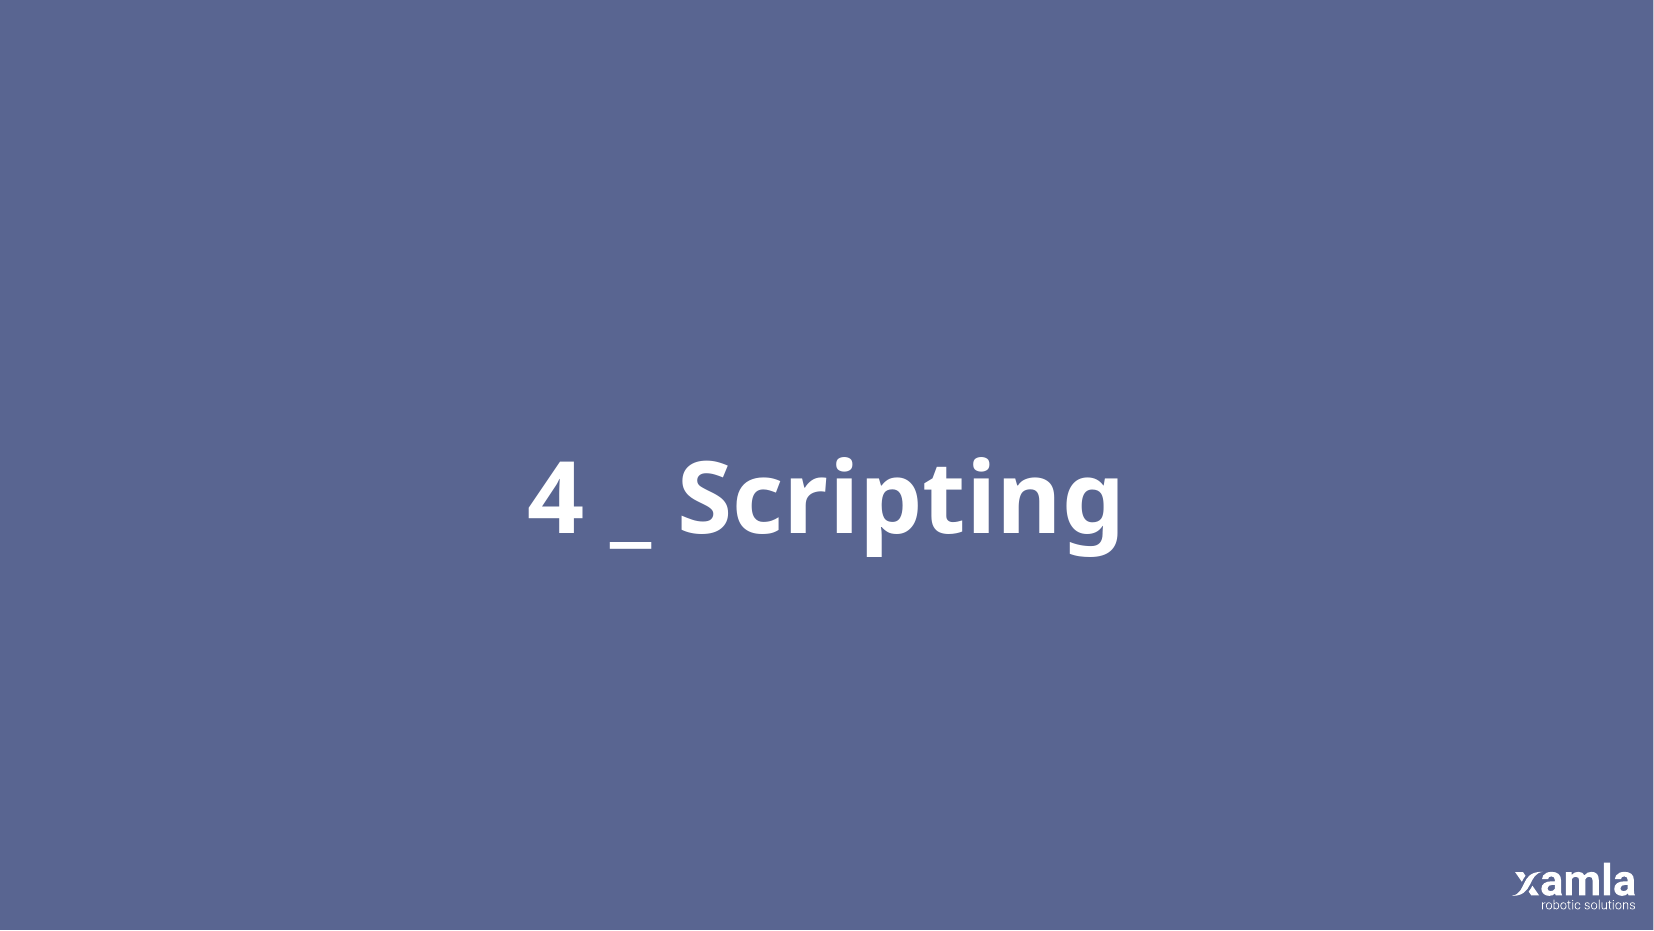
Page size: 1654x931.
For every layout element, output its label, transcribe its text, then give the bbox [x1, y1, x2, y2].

text_box 4 _ Scripting [0, 419, 1654, 573]
picture [1511, 862, 1636, 910]
